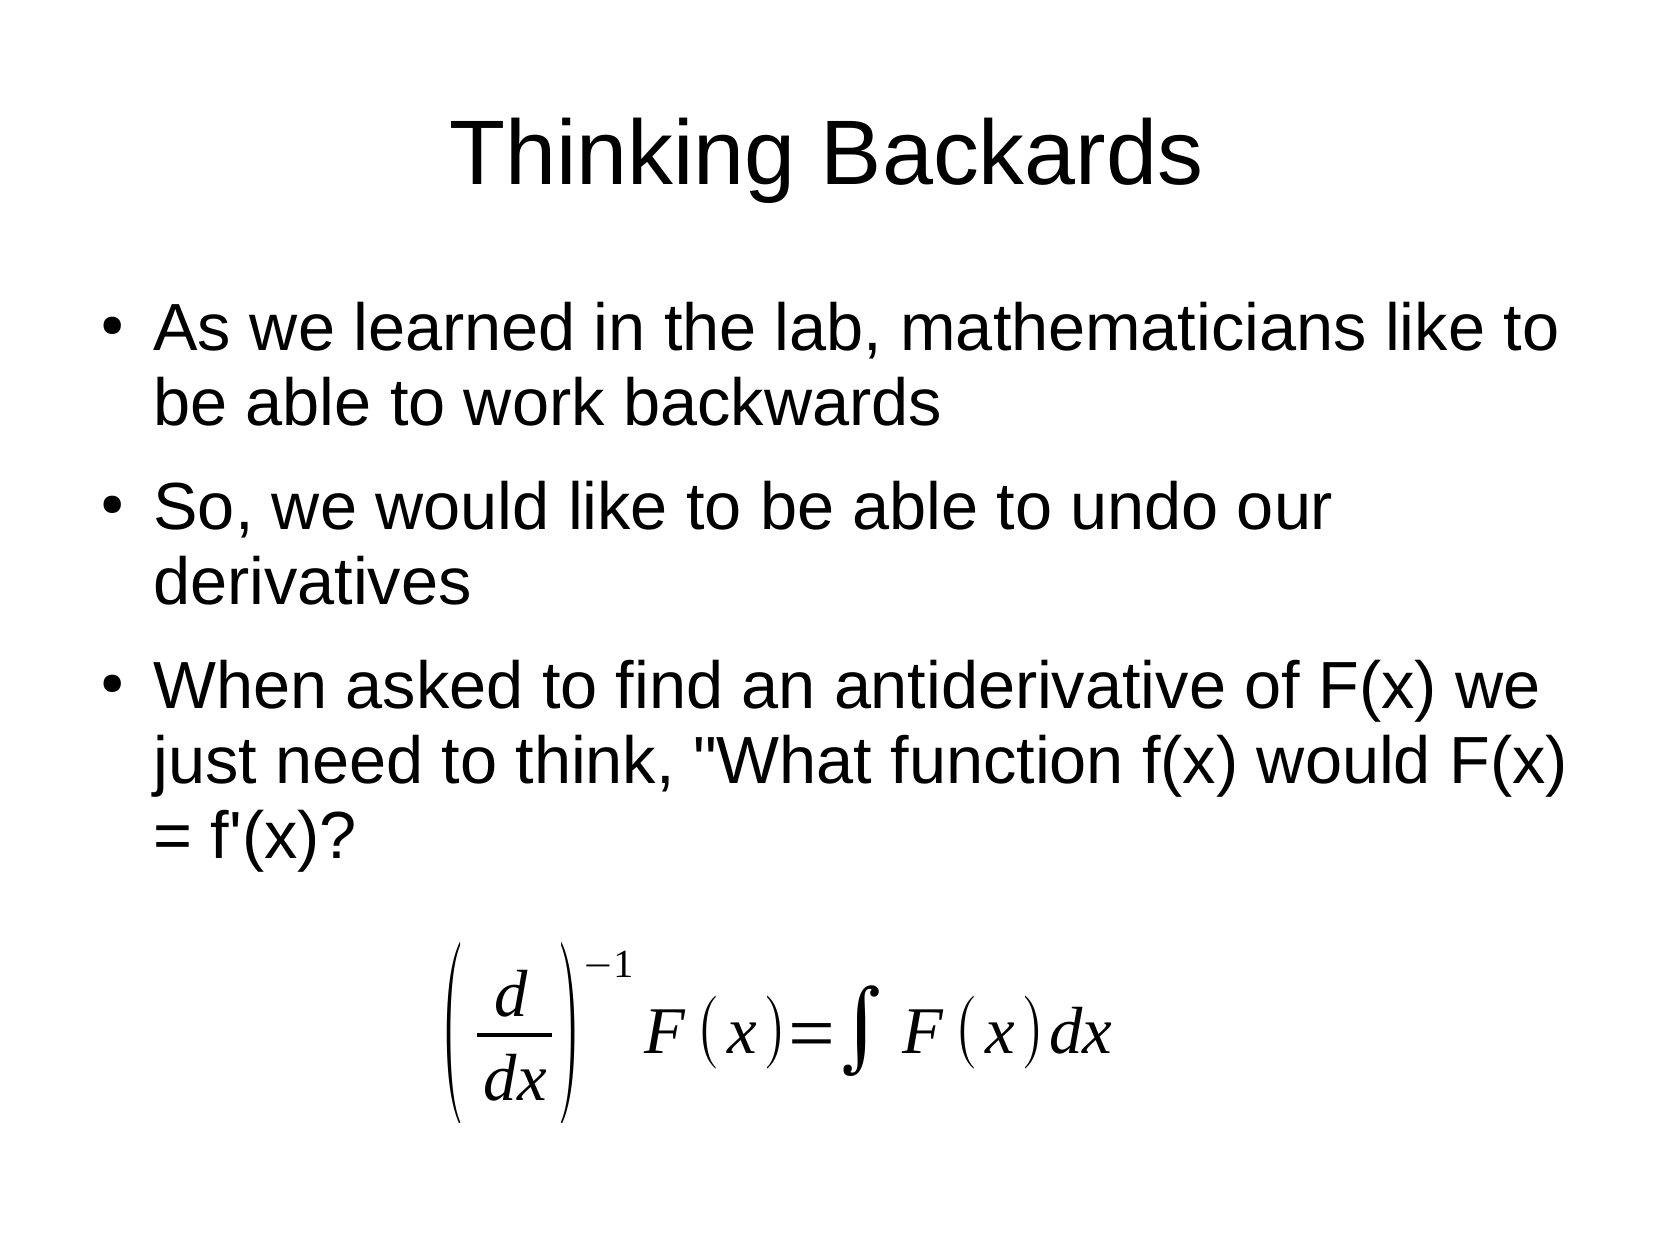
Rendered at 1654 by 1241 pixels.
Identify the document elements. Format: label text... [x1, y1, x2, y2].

chart [435, 941, 1123, 1123]
list As we learned in the lab, mathematicians like to be able to work backwards So, we would like to be able to undo our derivatives When asked to find an antiderivative of F(x) we just need to think, "What function f(x) would F(x) = f'(x)? [82, 290, 1571, 1201]
title Thinking Backards [82, 49, 1571, 257]
